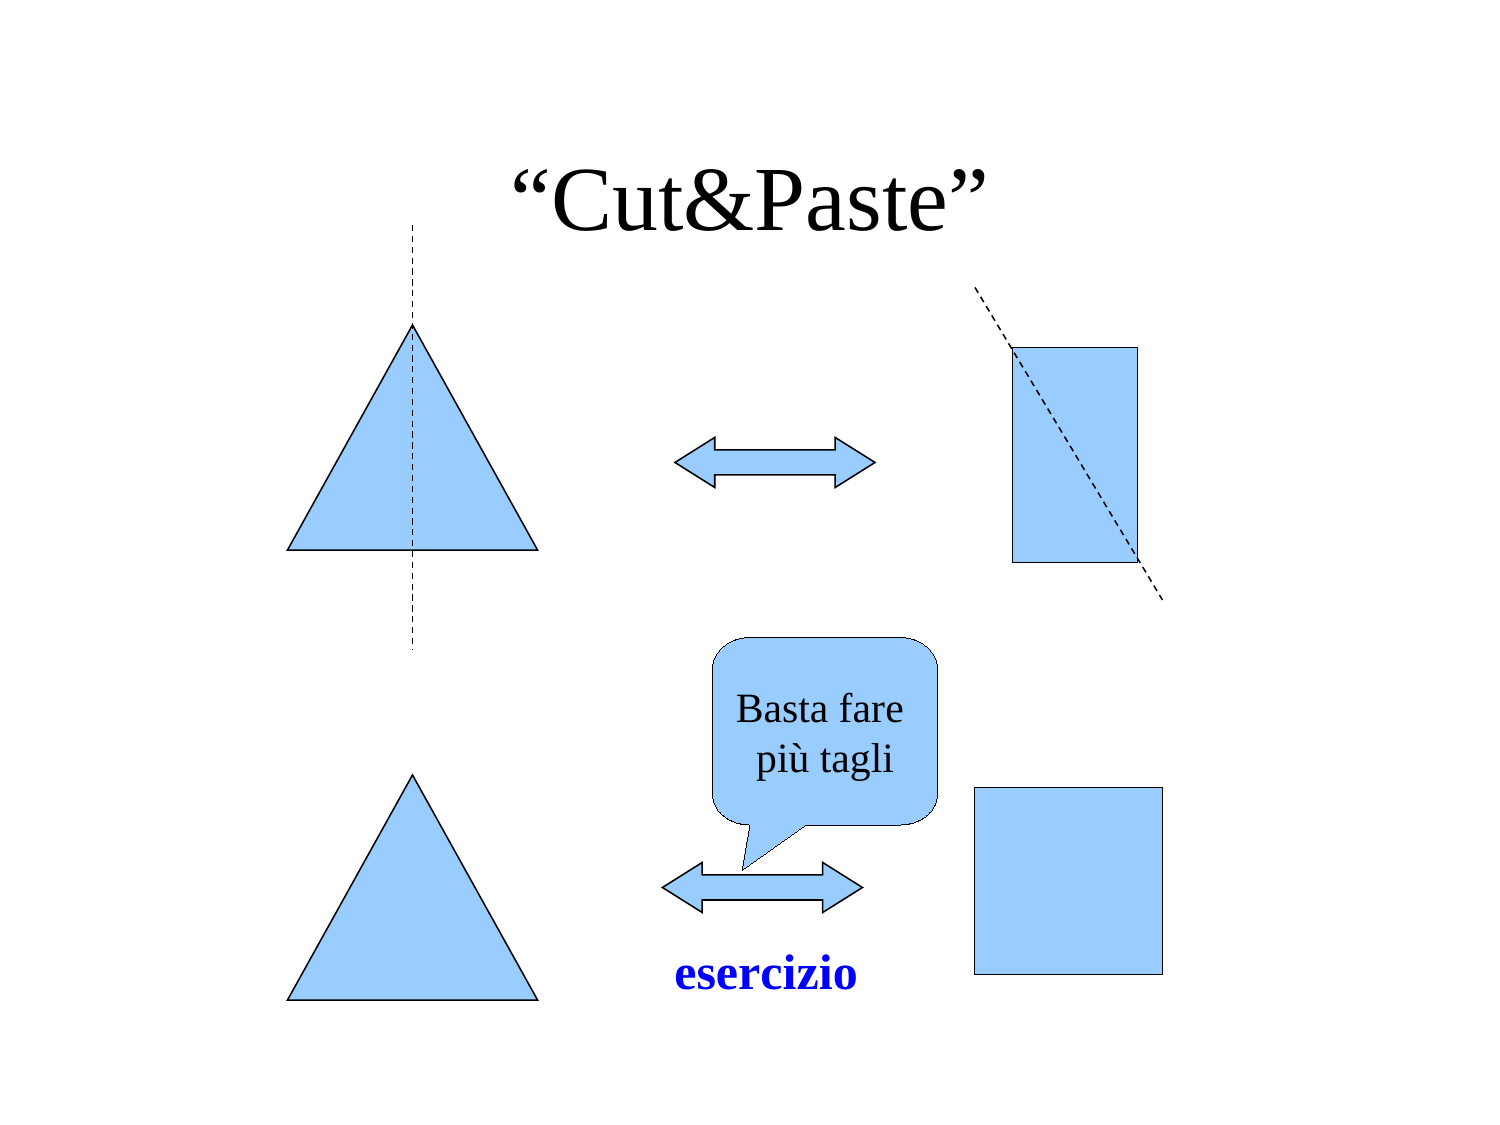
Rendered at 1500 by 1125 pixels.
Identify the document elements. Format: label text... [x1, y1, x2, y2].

text_box [662, 862, 863, 913]
text_box [674, 437, 876, 488]
text_box Basta fare più tagli [712, 637, 938, 871]
text_box esercizio [659, 931, 874, 1008]
text_box [287, 325, 538, 551]
title “Cut&Paste” [112, 99, 1388, 288]
text_box [974, 787, 1163, 975]
text_box [287, 774, 538, 1001]
text_box [1012, 347, 1138, 563]
